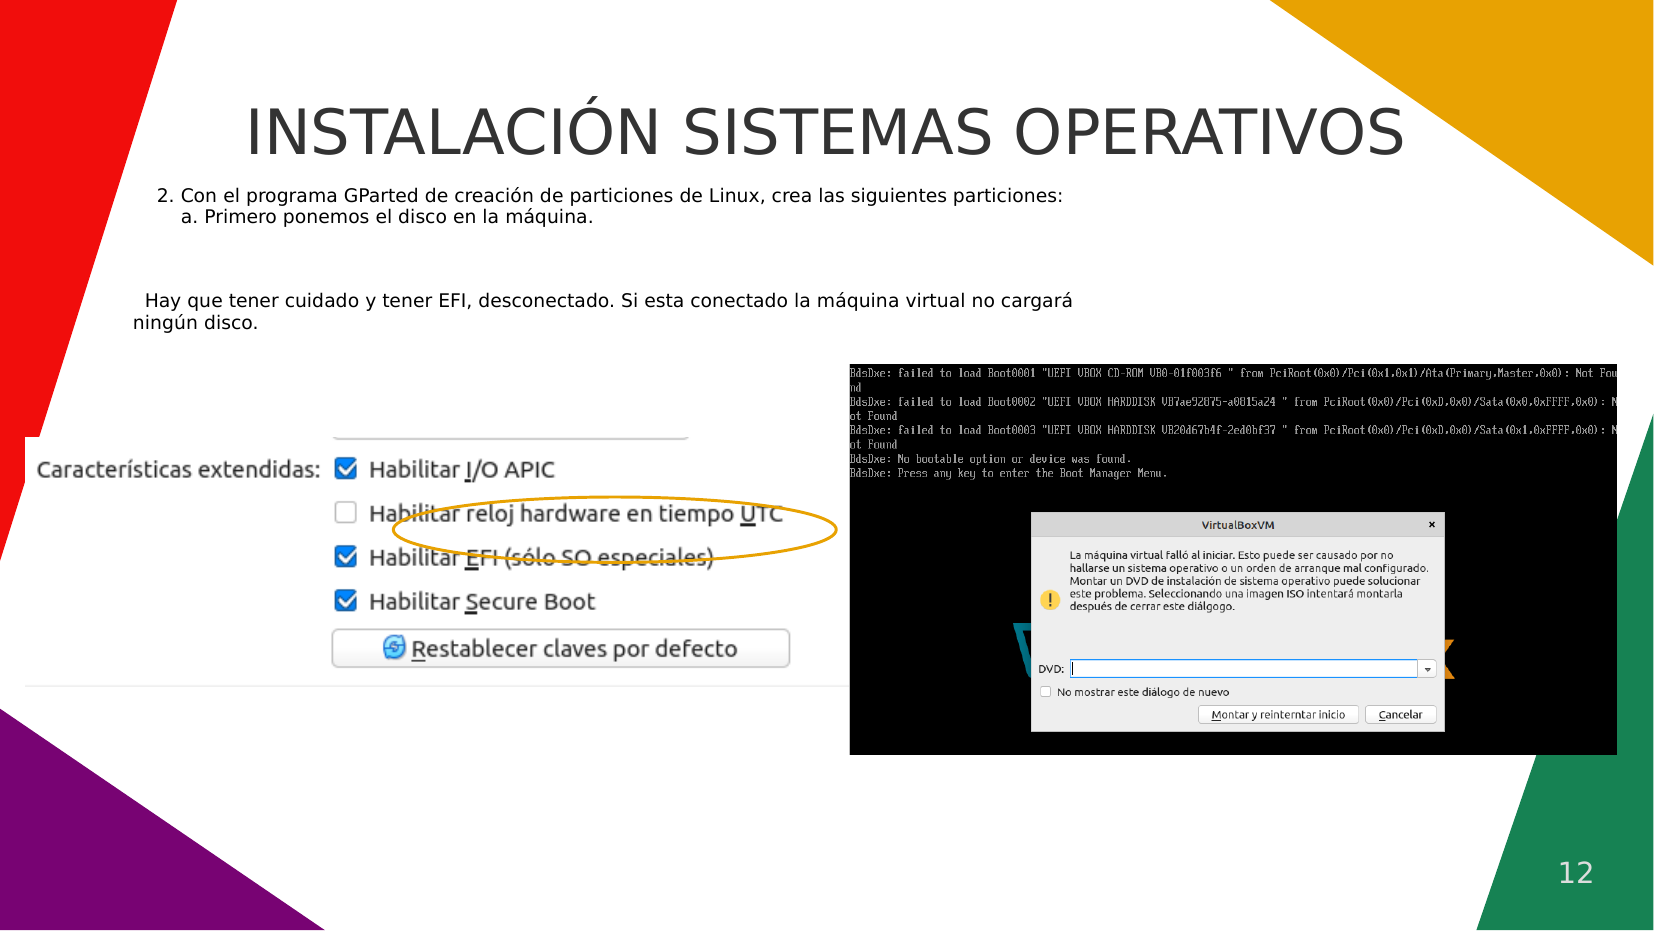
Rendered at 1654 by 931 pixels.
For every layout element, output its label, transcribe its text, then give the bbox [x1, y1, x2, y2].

text_box Hay que tener cuidado y tener EFI, desconectado. Si esta conectado la máquina virtual no cargará ningún disco. [118, 282, 1093, 353]
title INSTALACIÓN SISTEMAS OPERATIVOS [118, 59, 1536, 207]
picture [25, 364, 1617, 755]
text_box 2. Con el programa GParted de creación de particiones de Linux, crea las siguientes particiones: a. Primero ponemos el disco en la máquina. [118, 177, 1093, 266]
